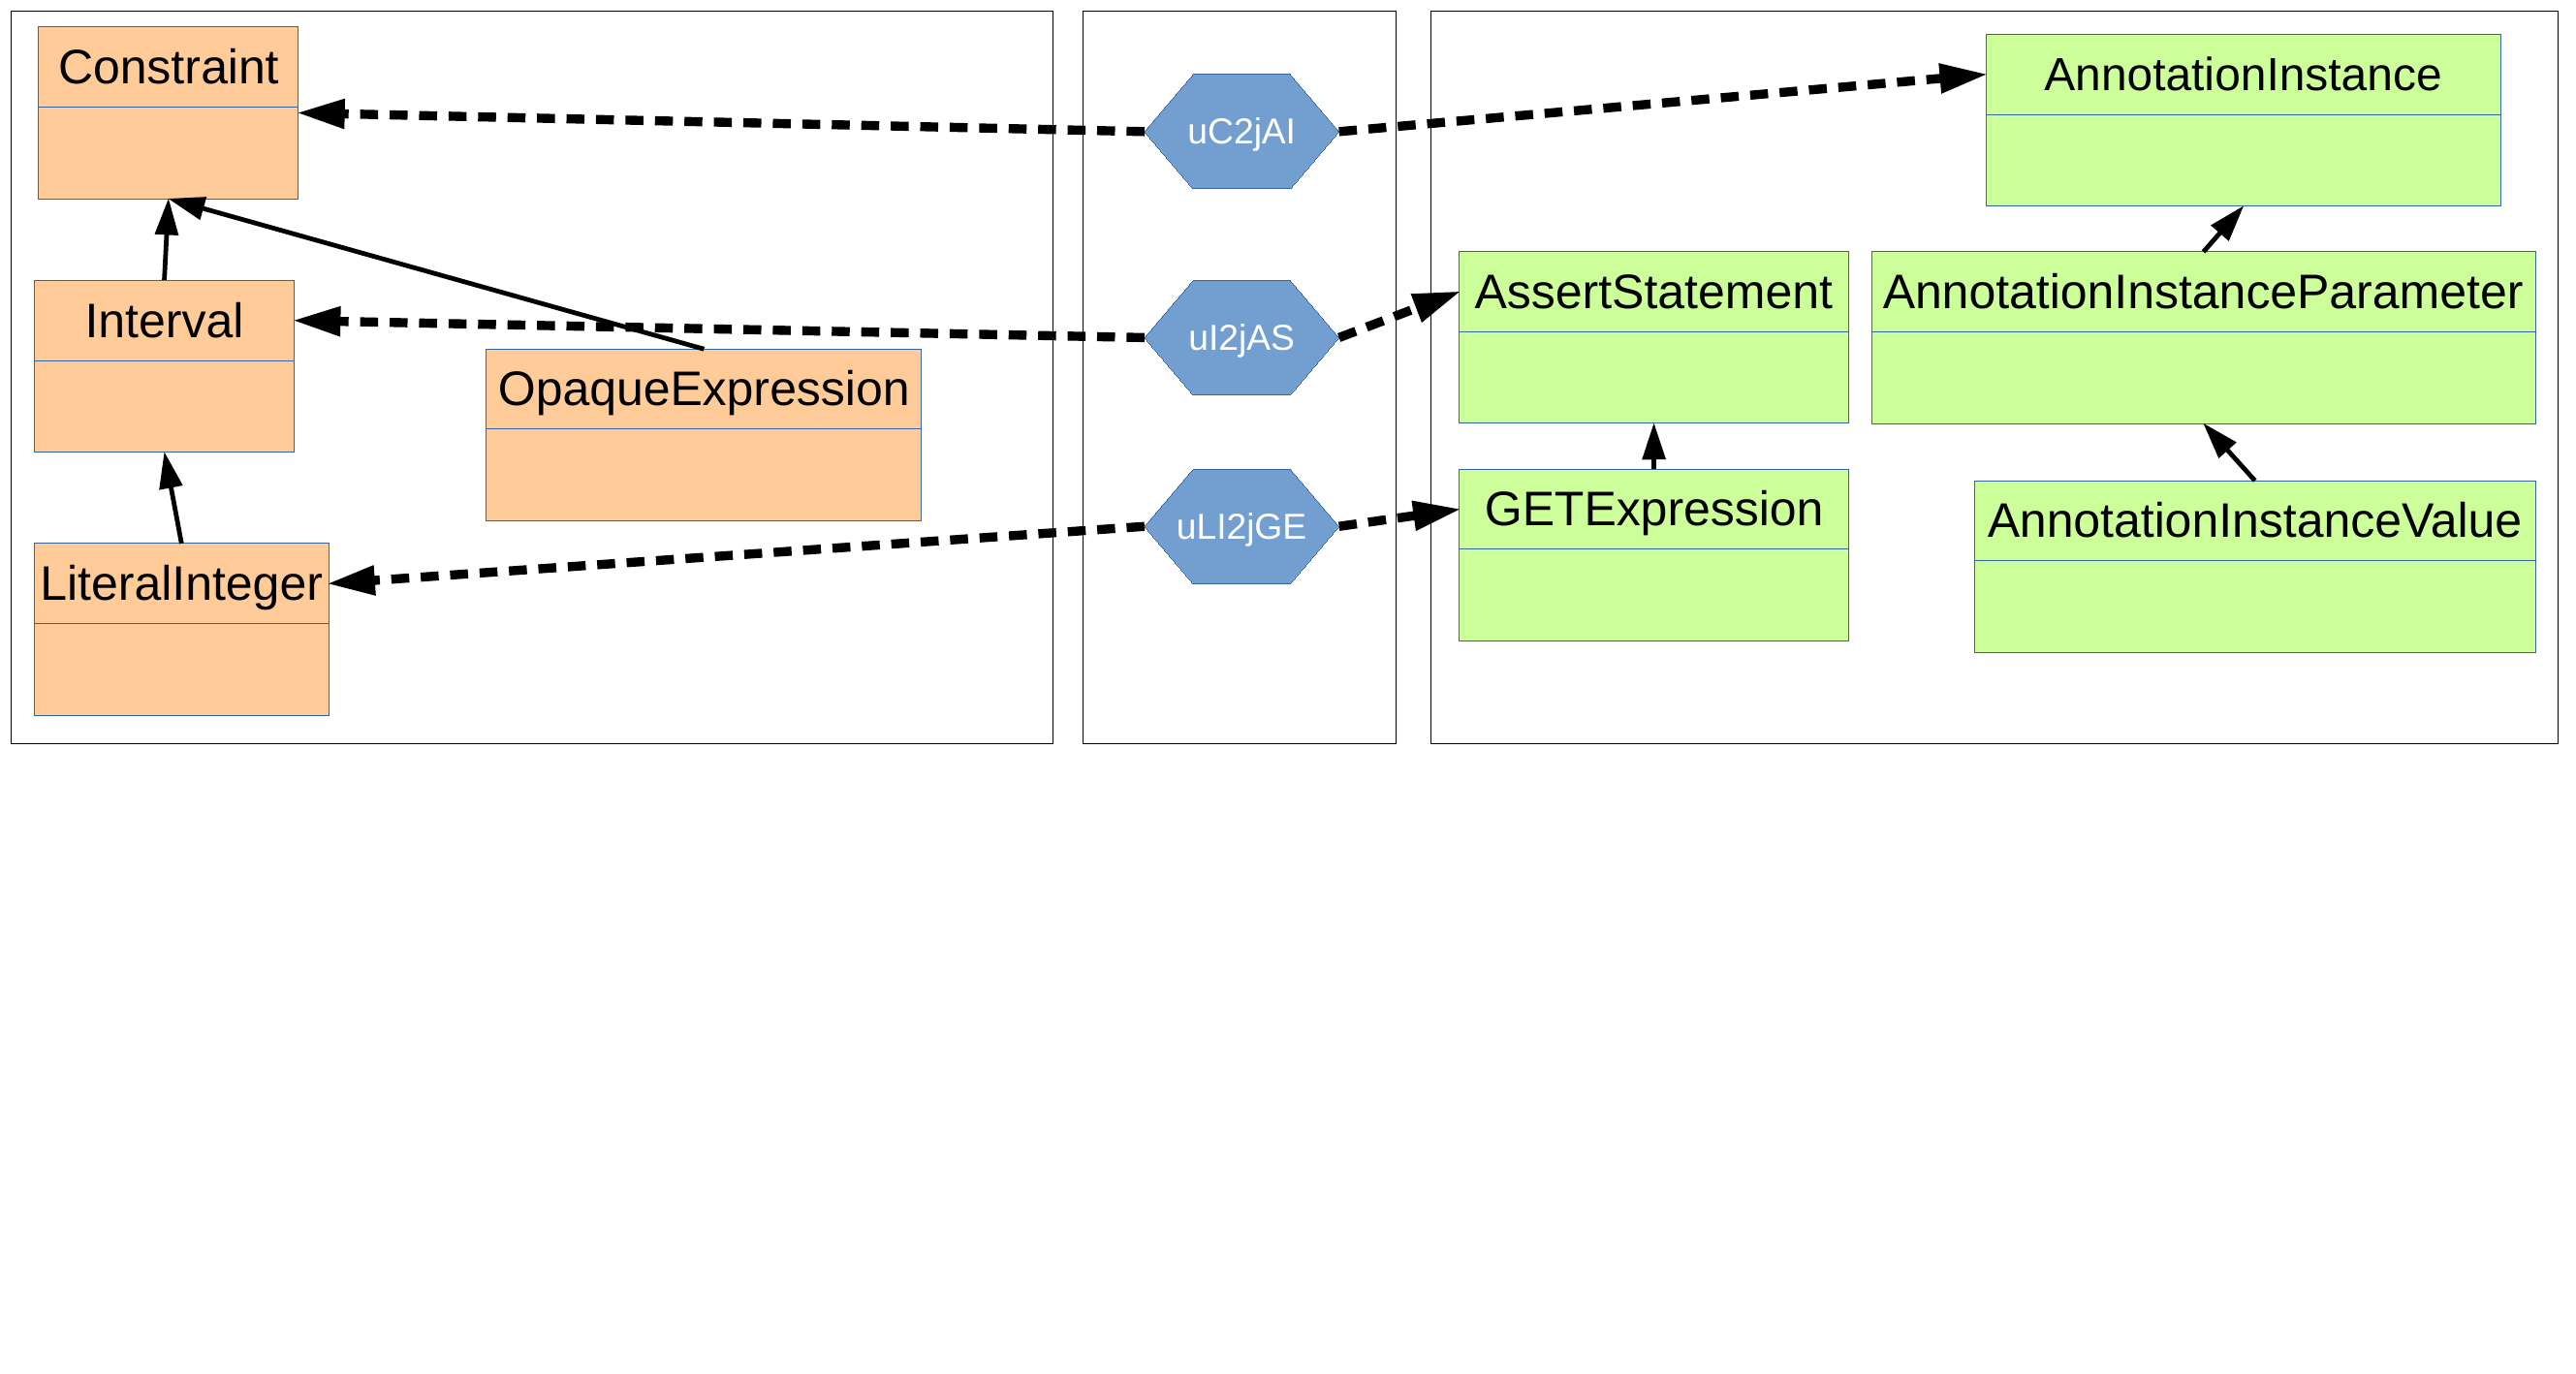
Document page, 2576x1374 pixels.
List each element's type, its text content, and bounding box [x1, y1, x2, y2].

text_box [11, 11, 1053, 744]
text_box OpaqueExpression [486, 349, 922, 429]
text_box [38, 108, 298, 200]
text_box [1083, 322, 1397, 744]
text_box Constraint [38, 26, 298, 108]
text_box [1430, 11, 2559, 744]
text_box [486, 429, 922, 521]
text_box [34, 624, 330, 716]
text_box uI2jAS [1145, 280, 1338, 395]
text_box AssertStatement [1459, 251, 1849, 332]
text_box uLI2jGE [1144, 469, 1339, 584]
text_box GETExpression [1459, 469, 1849, 549]
text_box AnnotationInstanceParameter [1871, 251, 2536, 332]
text_box Interval [34, 280, 295, 361]
text_box AnnotationInstanceValue [1974, 481, 2536, 561]
text_box [1459, 332, 1849, 423]
text_box LiteralInteger [34, 543, 330, 624]
text_box [1974, 561, 2536, 653]
text_box [1871, 332, 2536, 424]
text_box [1083, 11, 1397, 310]
text_box [34, 361, 295, 453]
text_box [1459, 549, 1849, 641]
text_box uC2jAI [1145, 74, 1338, 189]
text_box AnnotationInstance [1986, 34, 2501, 115]
text_box [1986, 115, 2501, 206]
